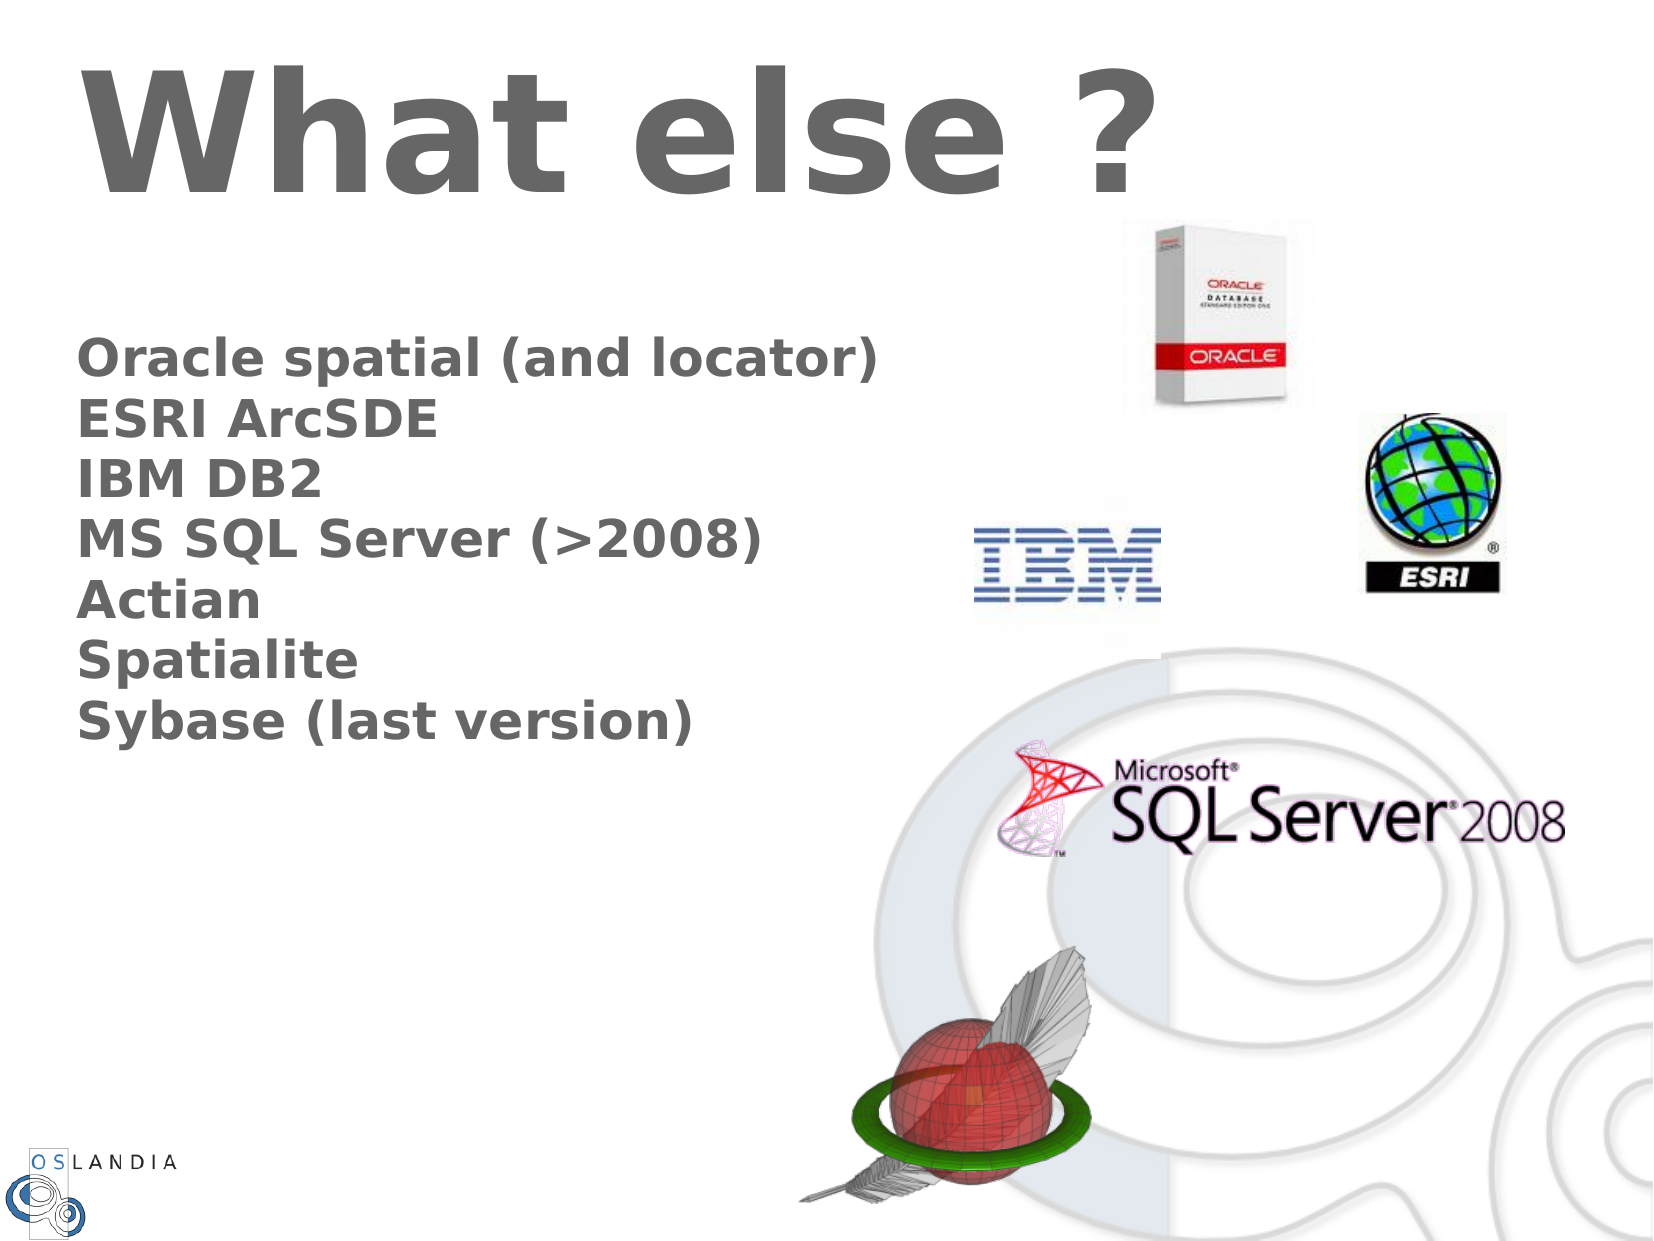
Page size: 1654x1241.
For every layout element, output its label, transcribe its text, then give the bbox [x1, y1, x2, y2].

picture [0, 0, 1654, 1241]
subtitle What else ? Oracle spatial (and locator) ESRI ArcSDE IBM DB2 MS SQL Server (>2008) Actian Spatialite Sybase (last version) [76, 37, 1595, 752]
